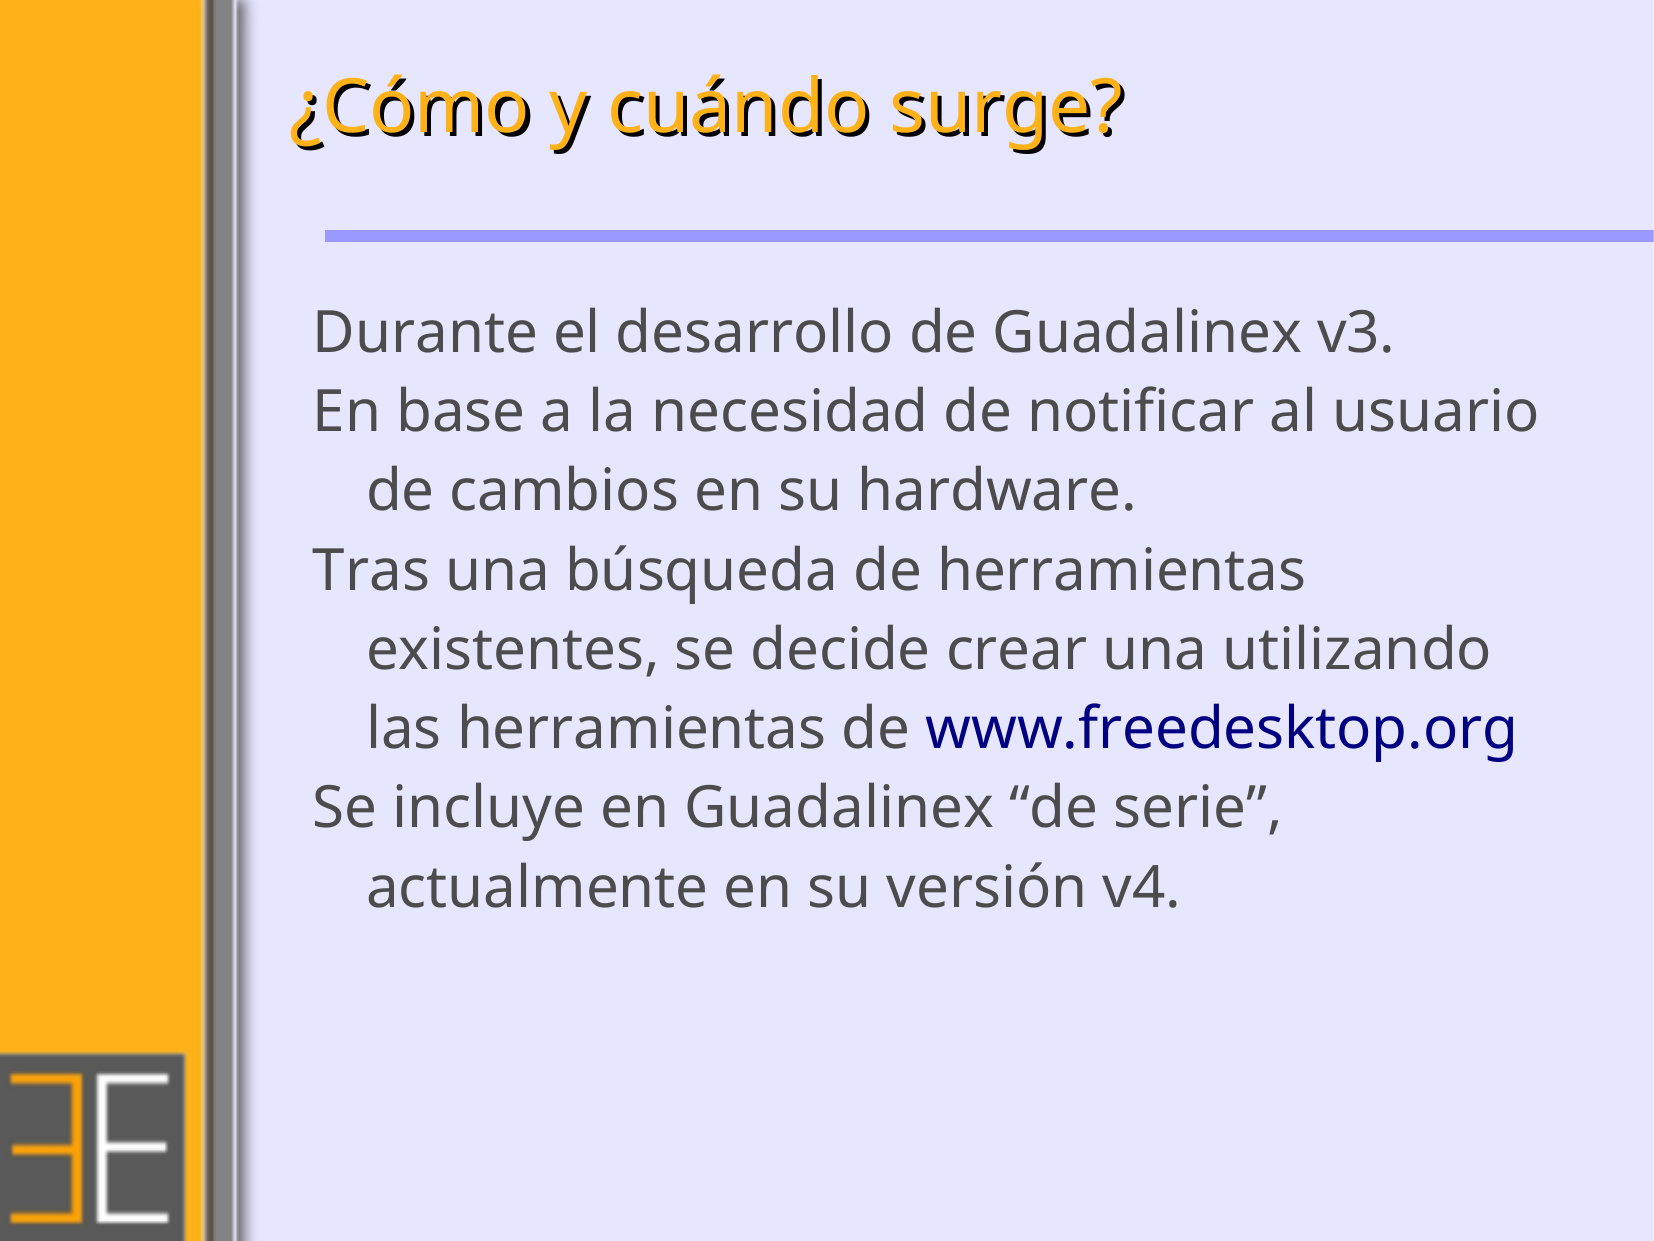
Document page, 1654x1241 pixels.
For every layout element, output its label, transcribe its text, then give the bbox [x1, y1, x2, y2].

title ¿Cómo y cuándo surge? [289, 7, 1565, 200]
picture [0, 0, 1654, 1241]
list Durante el desarrollo de Guadalinex v3. En base a la necesidad de notificar al usuario de cambios en su hardware. Tras una búsqueda de herramientas existentes, se decide crear una utilizando las herramientas de www.freedesktop.org Se incluye en Guadalinex “de serie”, actualmente en su versión v4. [295, 290, 1571, 1094]
